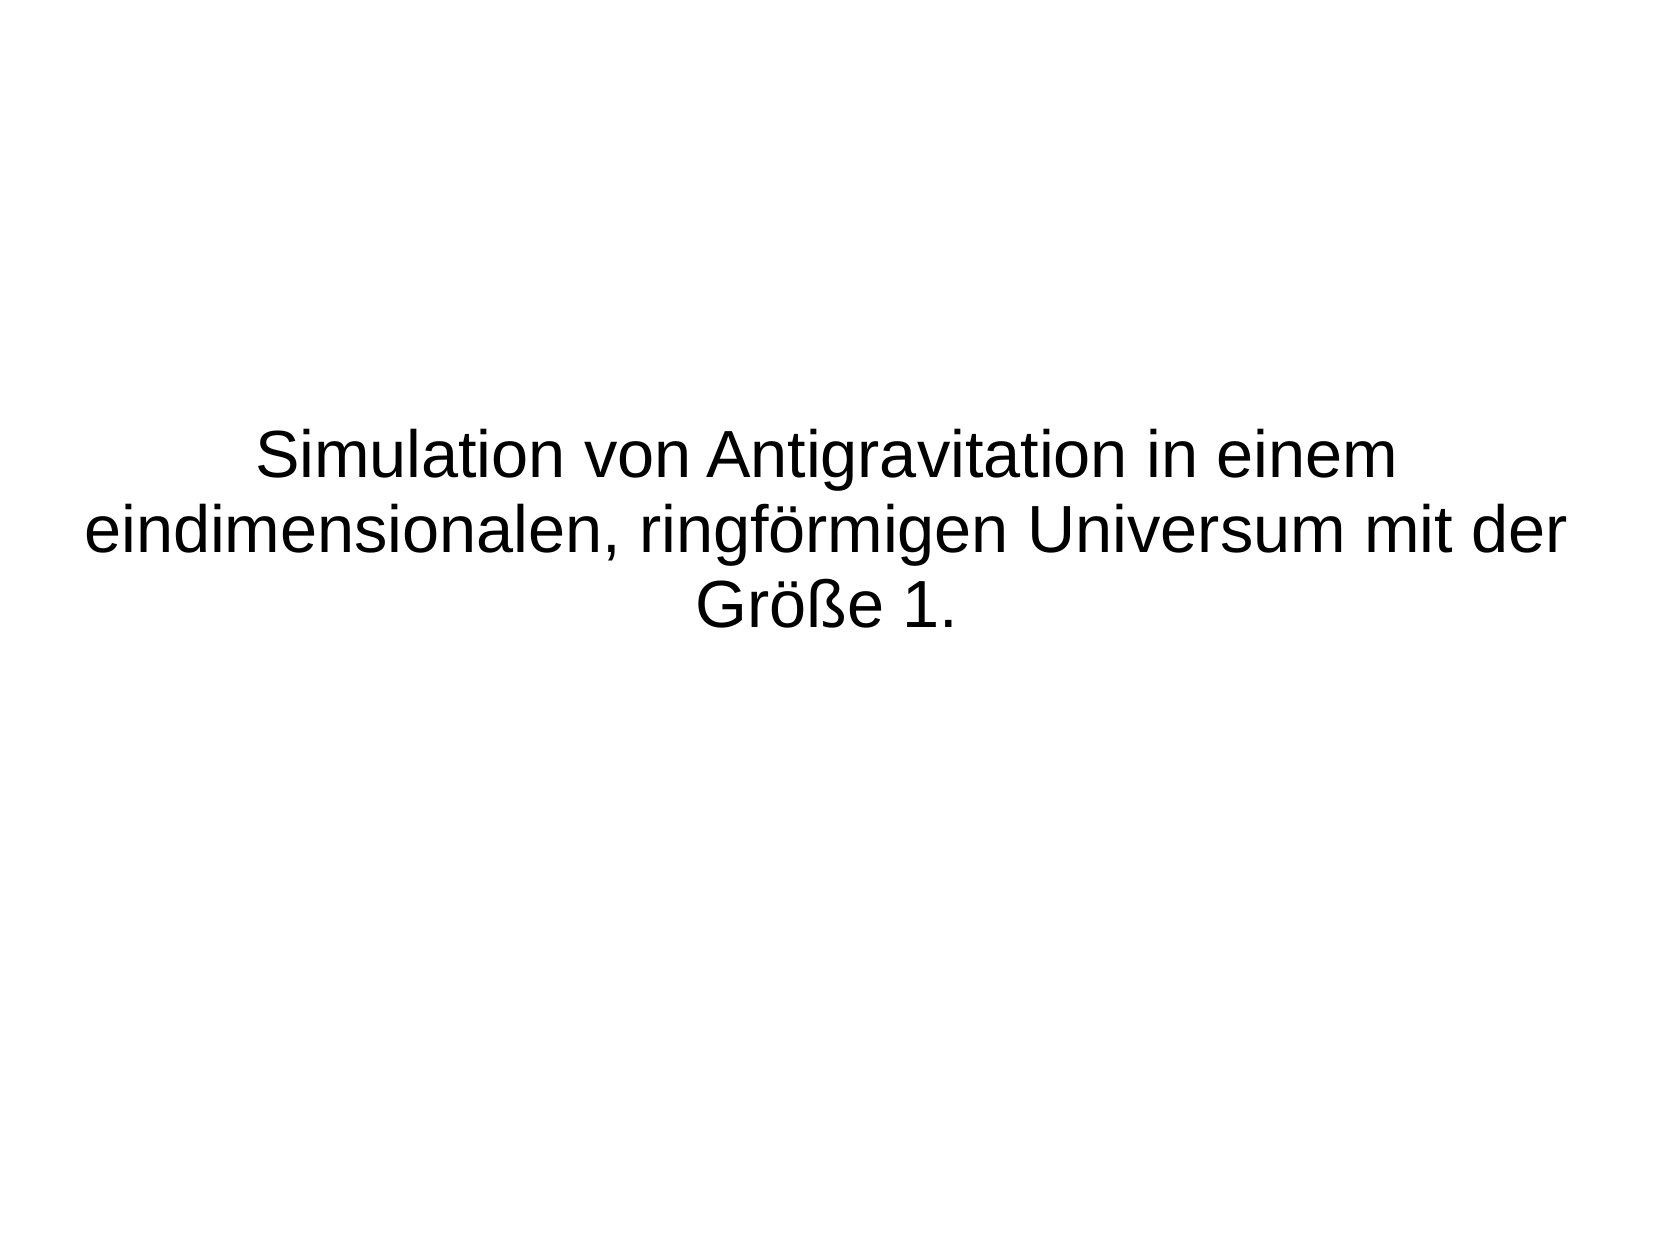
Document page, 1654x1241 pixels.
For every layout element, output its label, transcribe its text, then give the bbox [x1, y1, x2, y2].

subtitle Simulation von Antigravitation in einem eindimensionalen, ringförmigen Universum mit der Größe 1. [82, 49, 1571, 1010]
